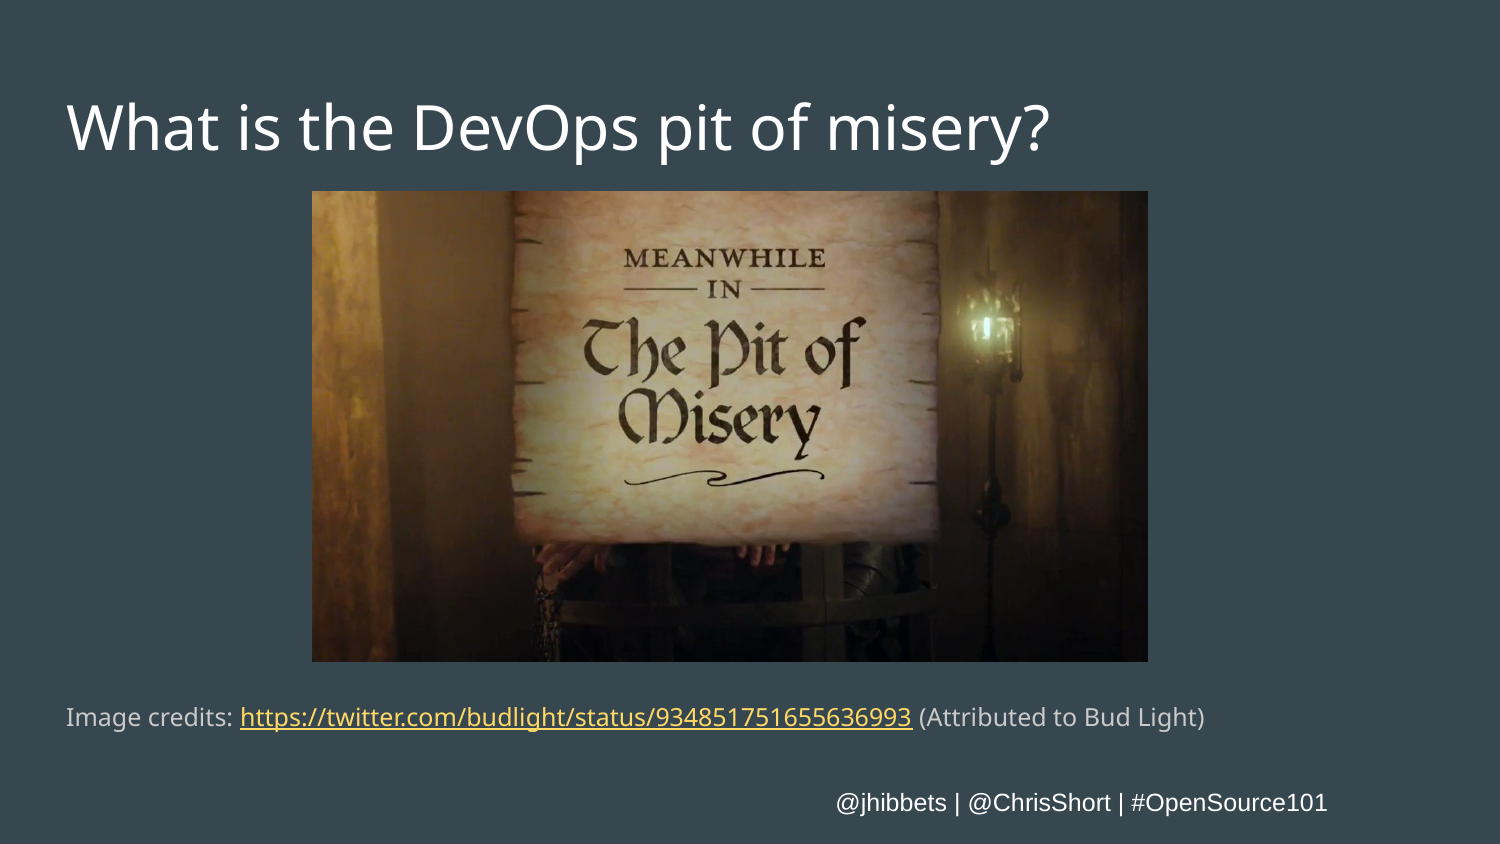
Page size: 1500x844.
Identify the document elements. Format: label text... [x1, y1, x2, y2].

title What is the DevOps pit of misery? [51, 72, 1449, 167]
list Image credits: https://twitter.com/budlight/status/934851751655636993 (Attributed to Bud Light) [51, 686, 1449, 750]
picture [312, 191, 1148, 662]
